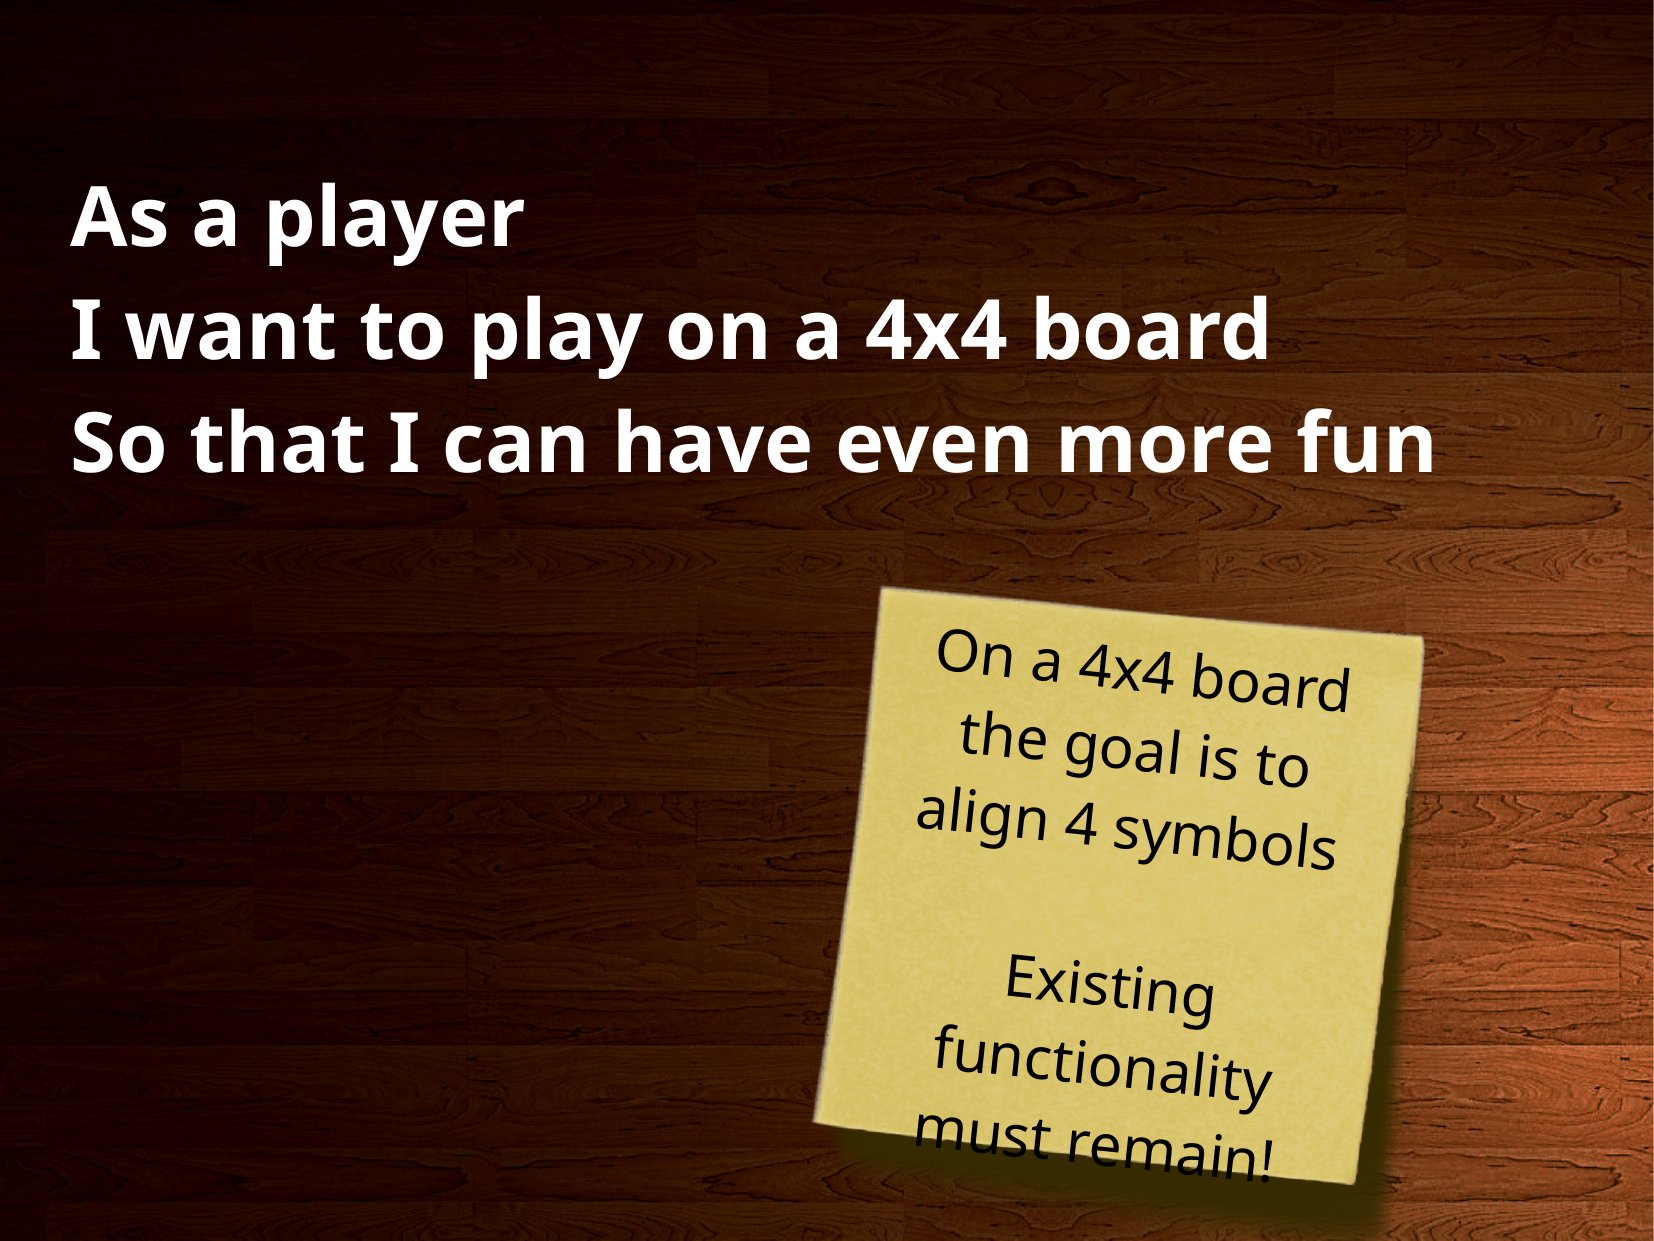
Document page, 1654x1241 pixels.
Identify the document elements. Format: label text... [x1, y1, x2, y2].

title As a player I want to play on a 4x4 board So that I can have even more fun [70, 187, 1619, 468]
picture [0, 0, 1654, 1241]
subtitle On a 4x4 board the goal is to align 4 symbols Existing functionality must remain! [844, 584, 1395, 1227]
